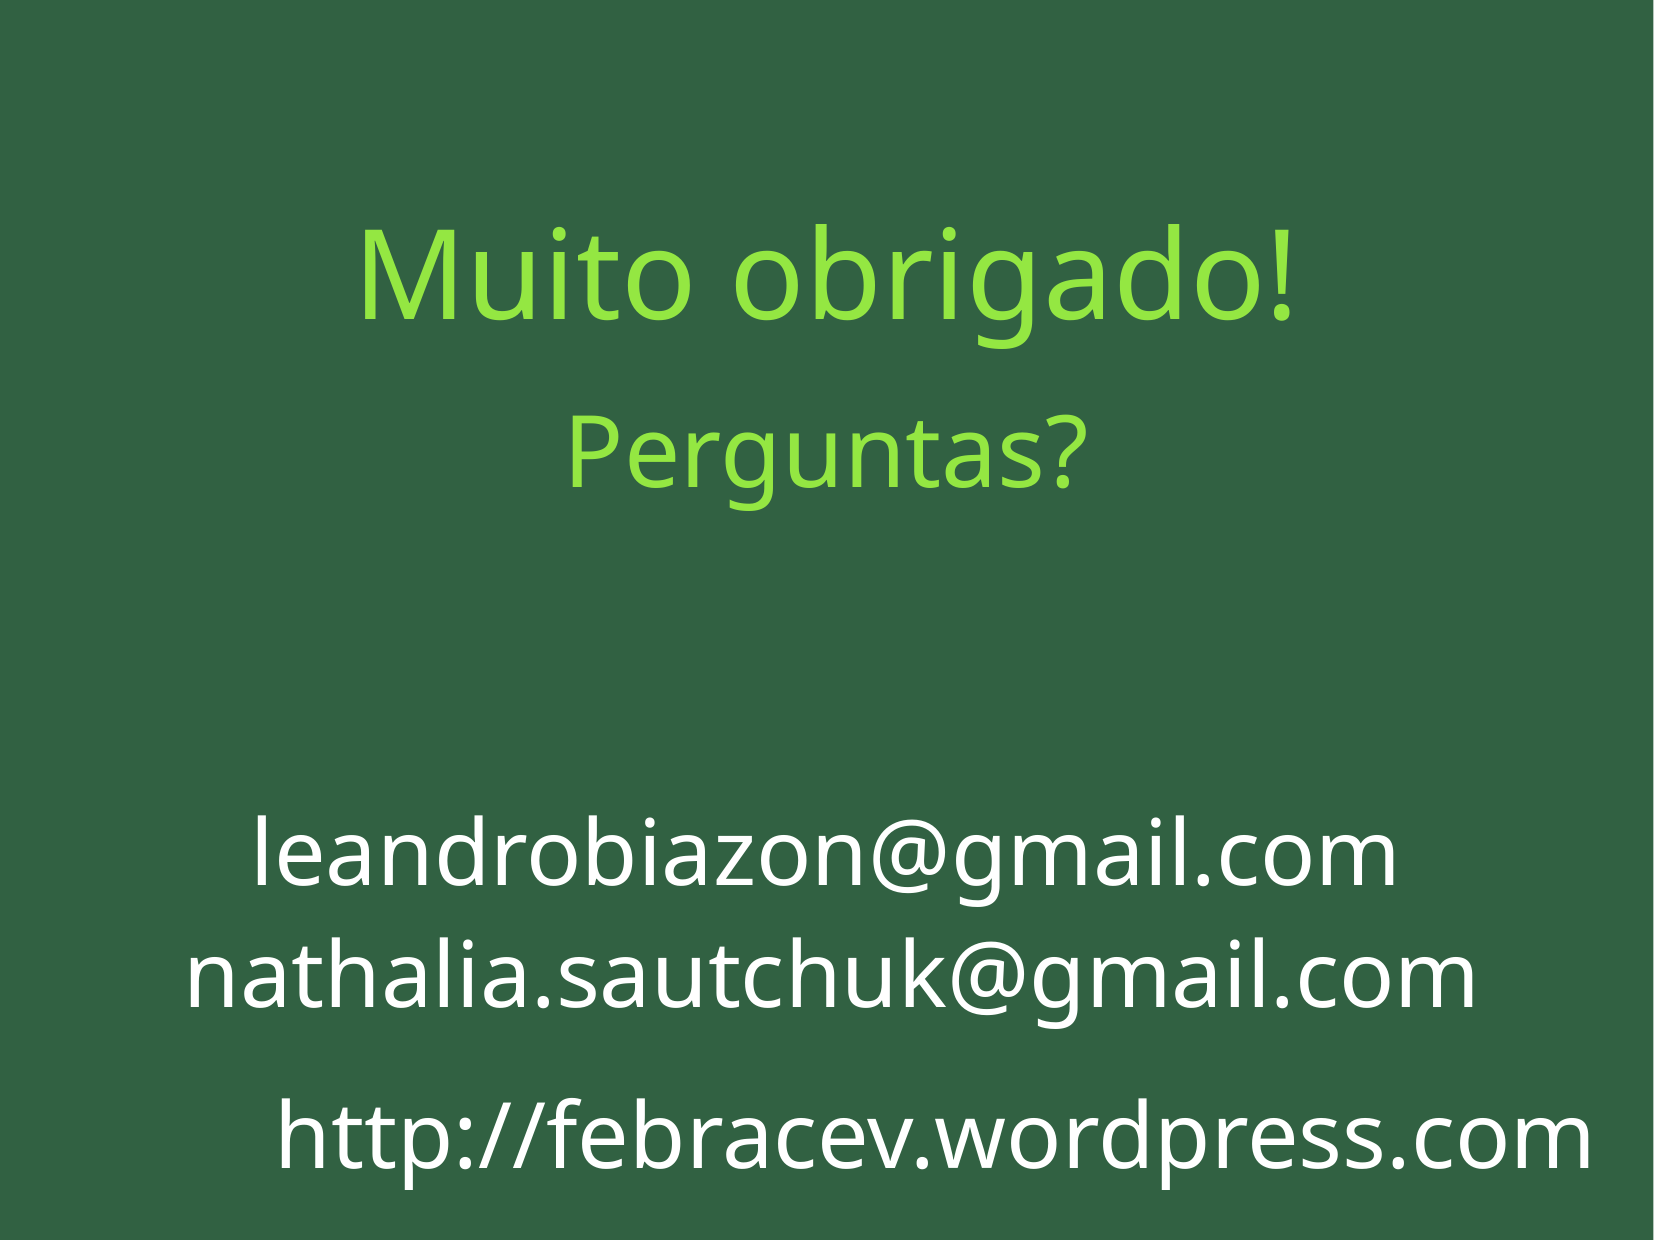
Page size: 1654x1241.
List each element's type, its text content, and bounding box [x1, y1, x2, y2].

text_box http://febracev.wordpress.com [259, 1062, 1413, 1185]
title Muito obrigado! [82, 167, 1571, 344]
title Perguntas? [82, 344, 1571, 552]
title nathalia.sautchuk@gmail.com [88, 868, 1577, 1076]
title leandrobiazon@gmail.com [82, 746, 1571, 954]
